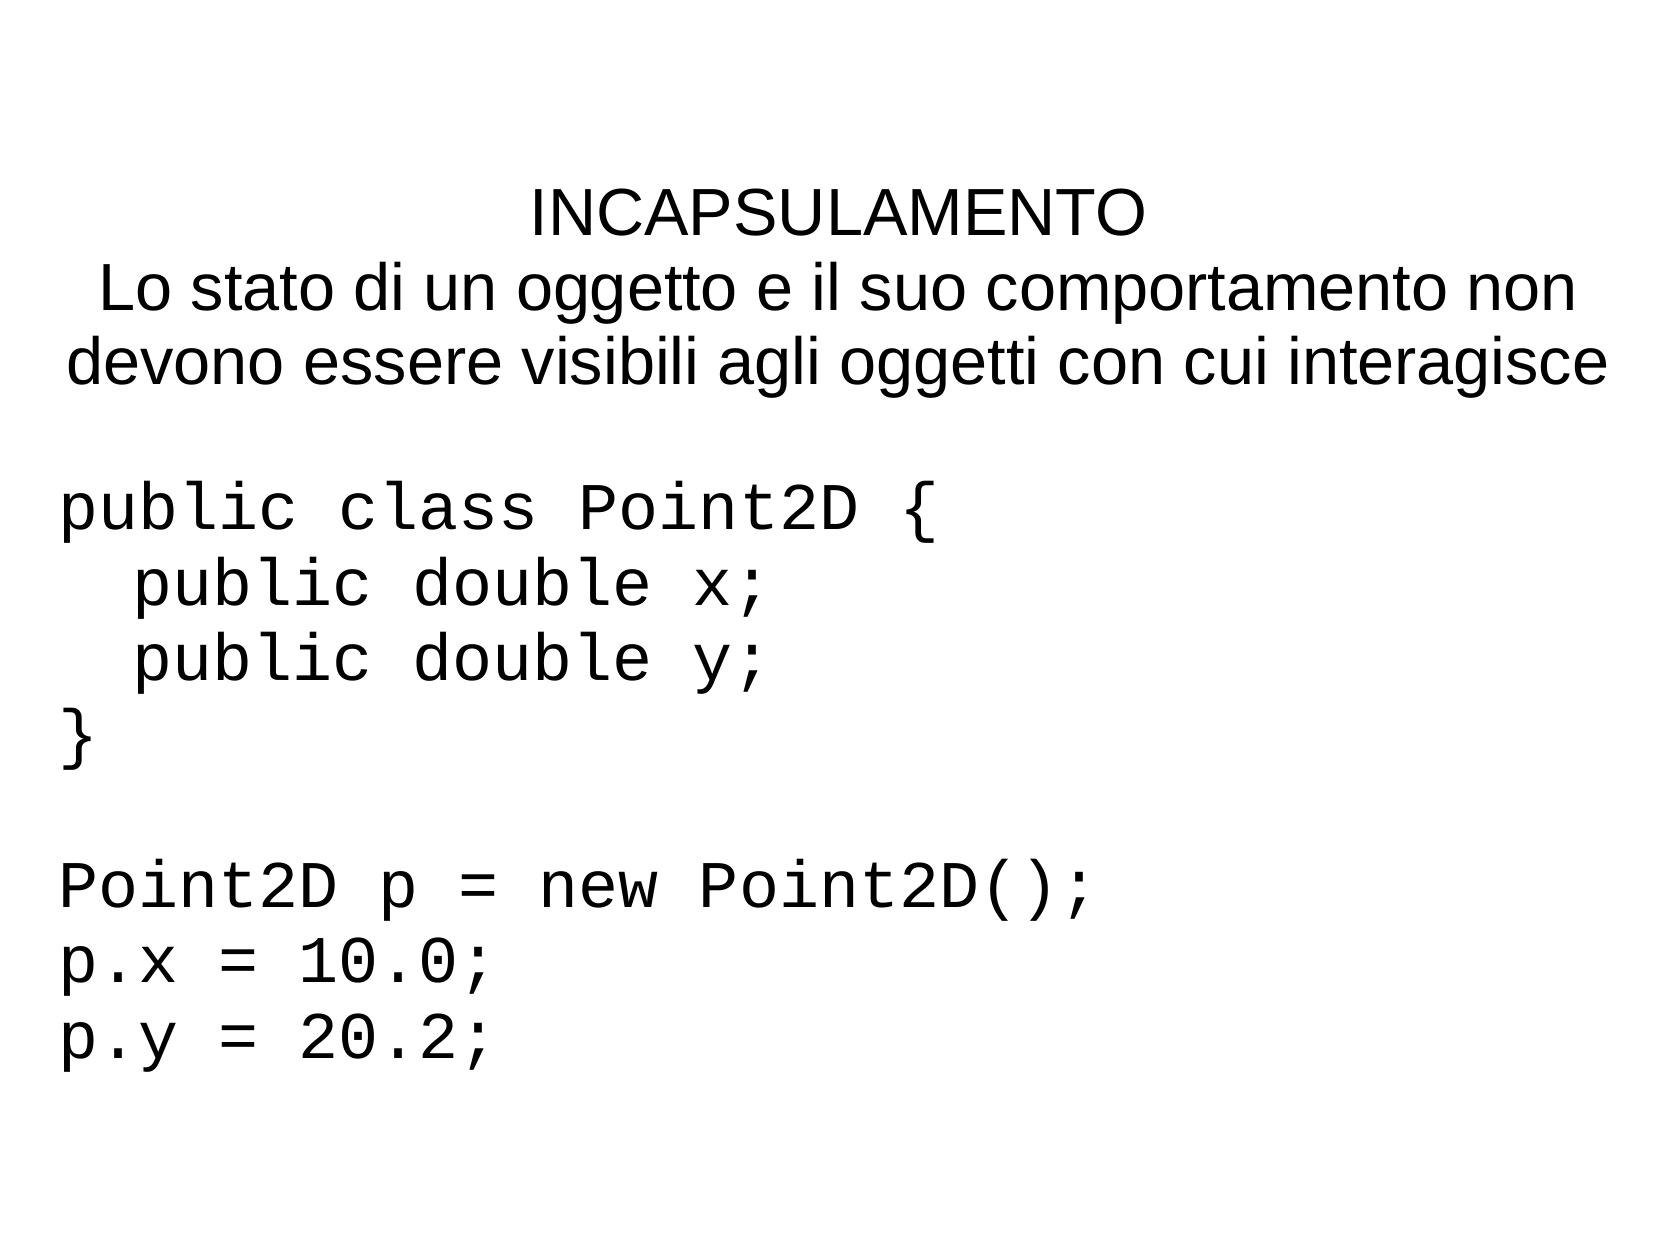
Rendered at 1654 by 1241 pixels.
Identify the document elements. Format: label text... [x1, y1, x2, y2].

subtitle INCAPSULAMENTO Lo stato di un oggetto e il suo comportamento non devono essere visibili agli oggetti con cui interagisce public class Point2D { public double x; public double y; } Point2D p = new Point2D(); p.x = 10.0; p.y = 20.2; [59, 36, 1619, 1217]
